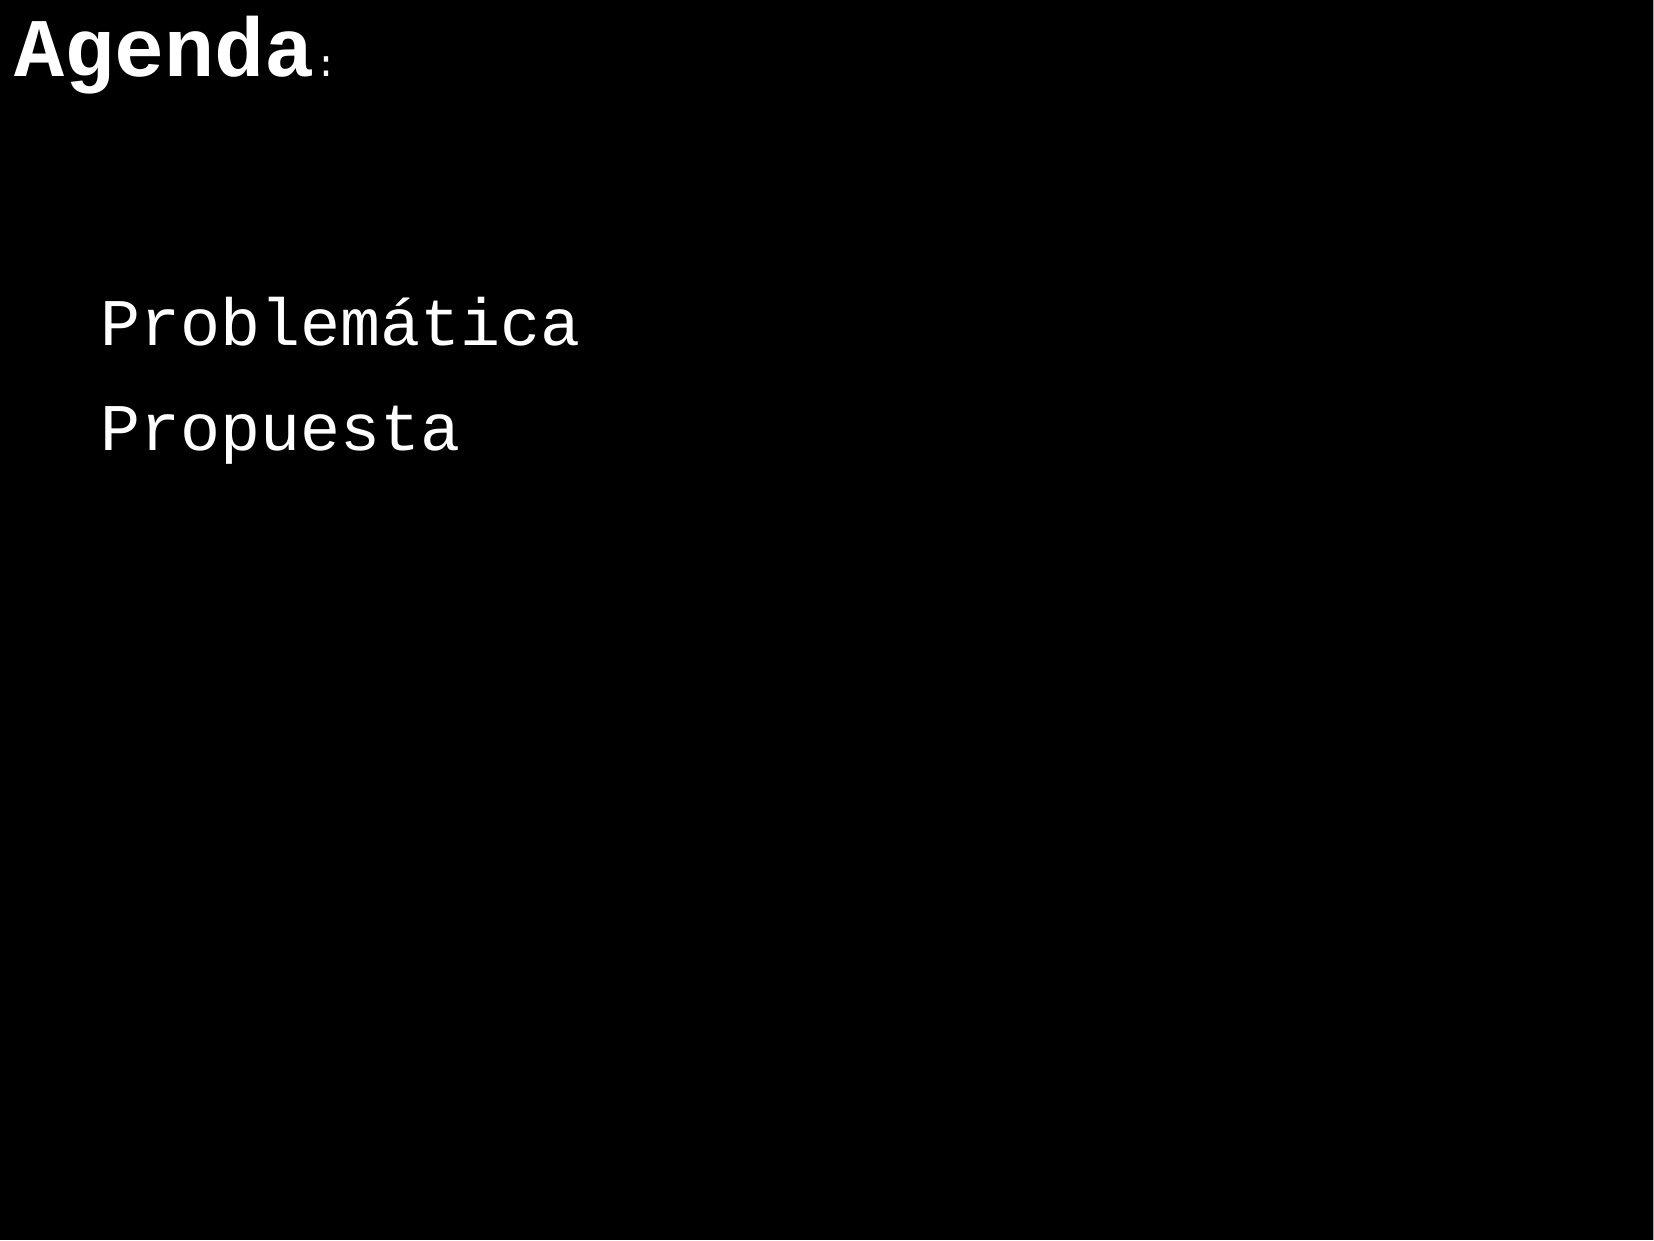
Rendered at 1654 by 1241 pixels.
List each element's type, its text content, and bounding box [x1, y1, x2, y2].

list Problemática Propuesta [82, 290, 1571, 1094]
text_box Agenda: [0, 0, 353, 110]
